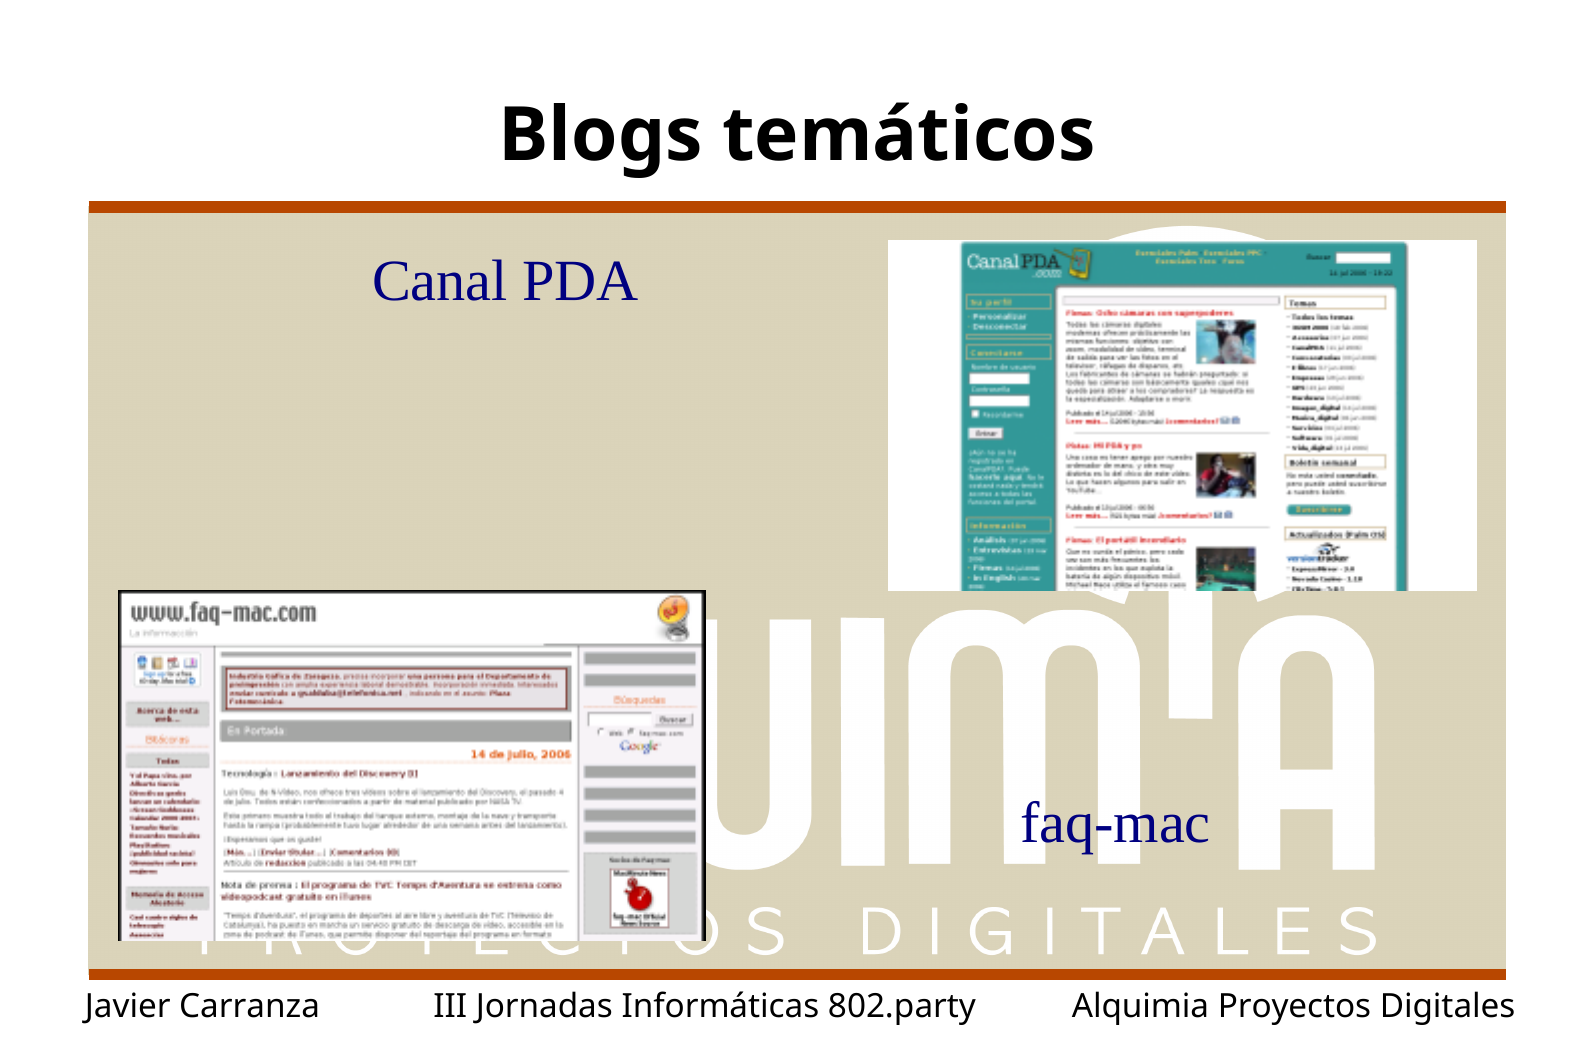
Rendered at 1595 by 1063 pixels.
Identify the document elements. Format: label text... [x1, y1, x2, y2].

list Canal PDA faq-mac [354, 248, 1211, 951]
picture [88, 220, 1506, 969]
text_box Javier Carranza III Jornadas Informáticas 802.party Alquimia Proyectos Digitales [81, 974, 1513, 1048]
title Blogs temáticos [79, 42, 1515, 220]
